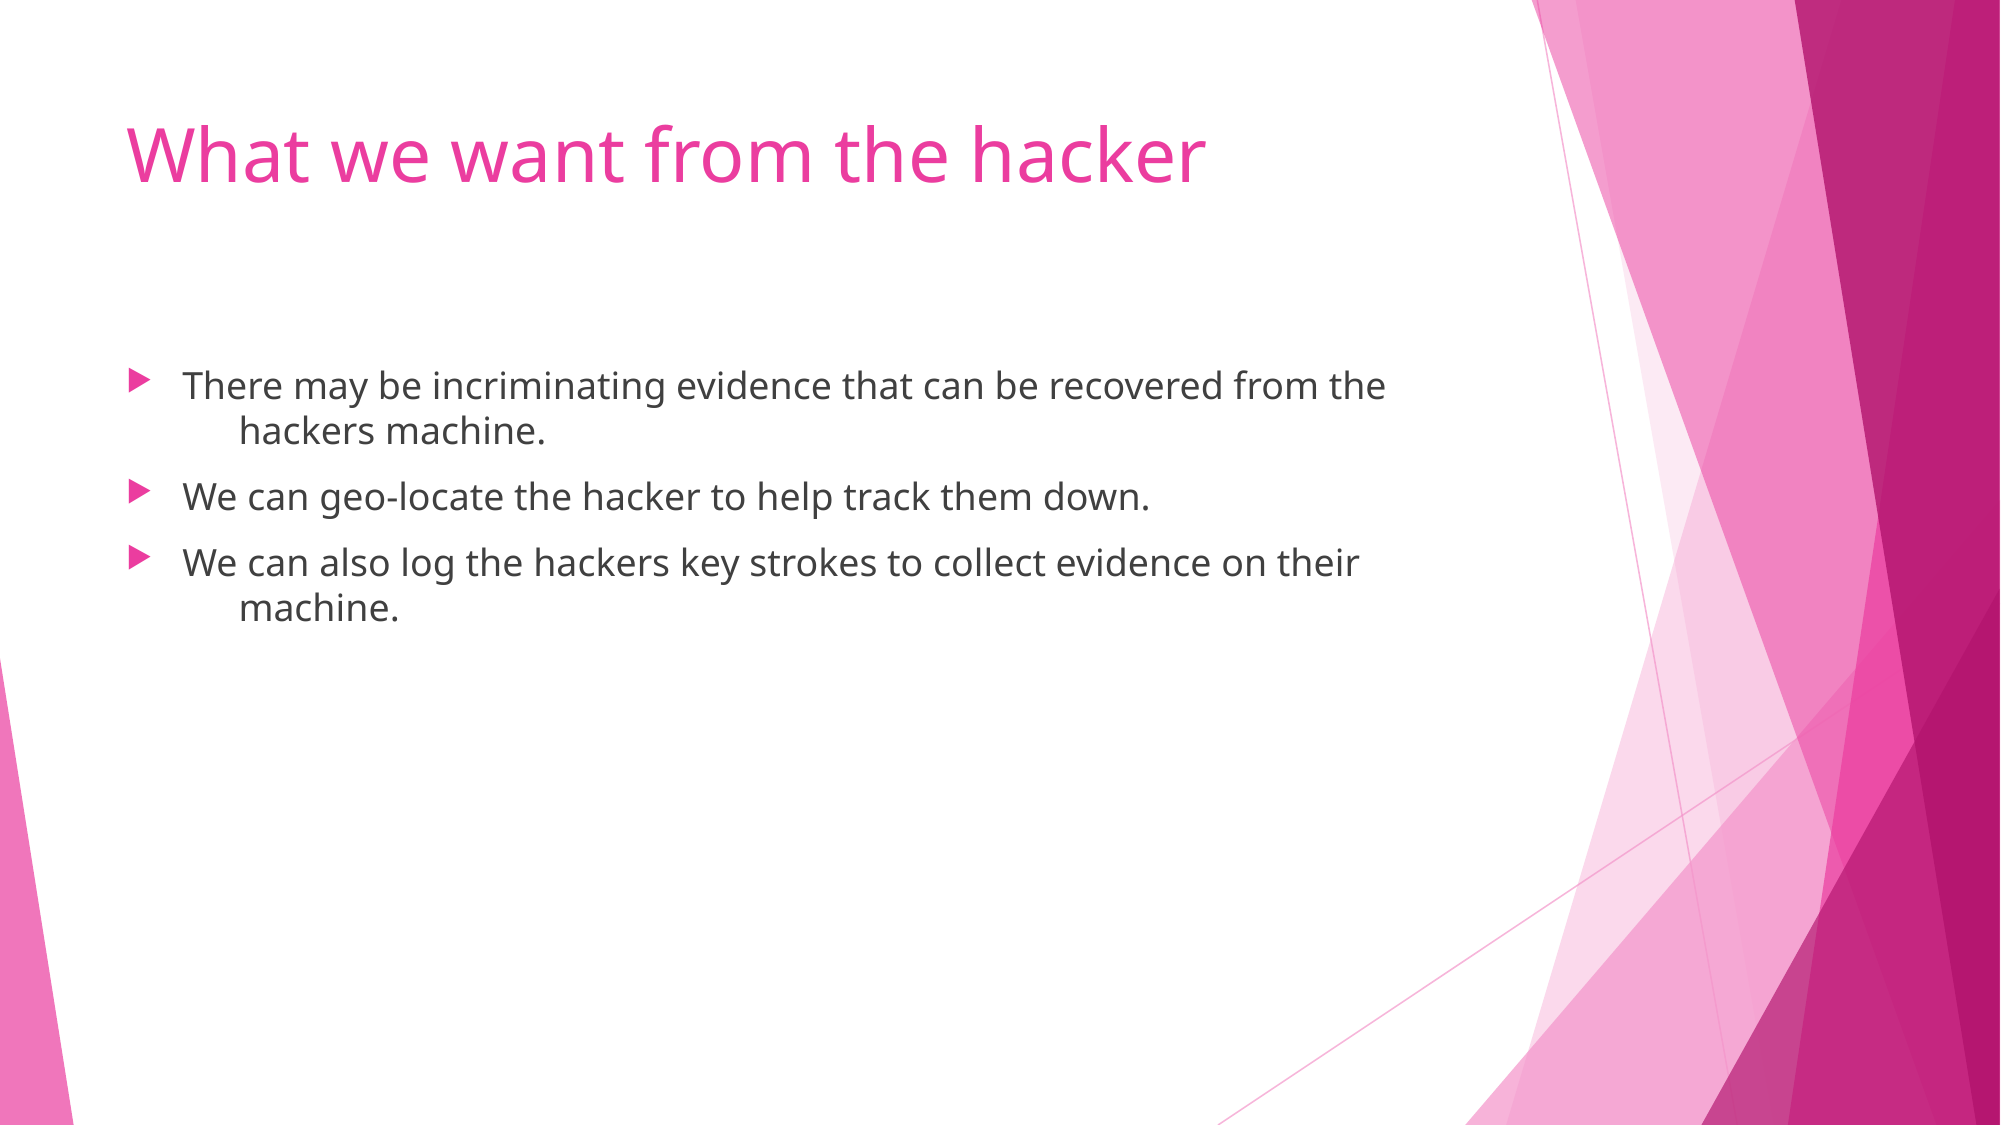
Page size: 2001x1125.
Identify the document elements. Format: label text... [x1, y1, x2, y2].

title What we want from the hacker [111, 99, 1522, 317]
list There may be incriminating evidence that can be recovered from the hackers machine. We can geo-locate the hacker to help track them down. We can also log the hackers key strokes to collect evidence on their machine. [111, 354, 1522, 992]
